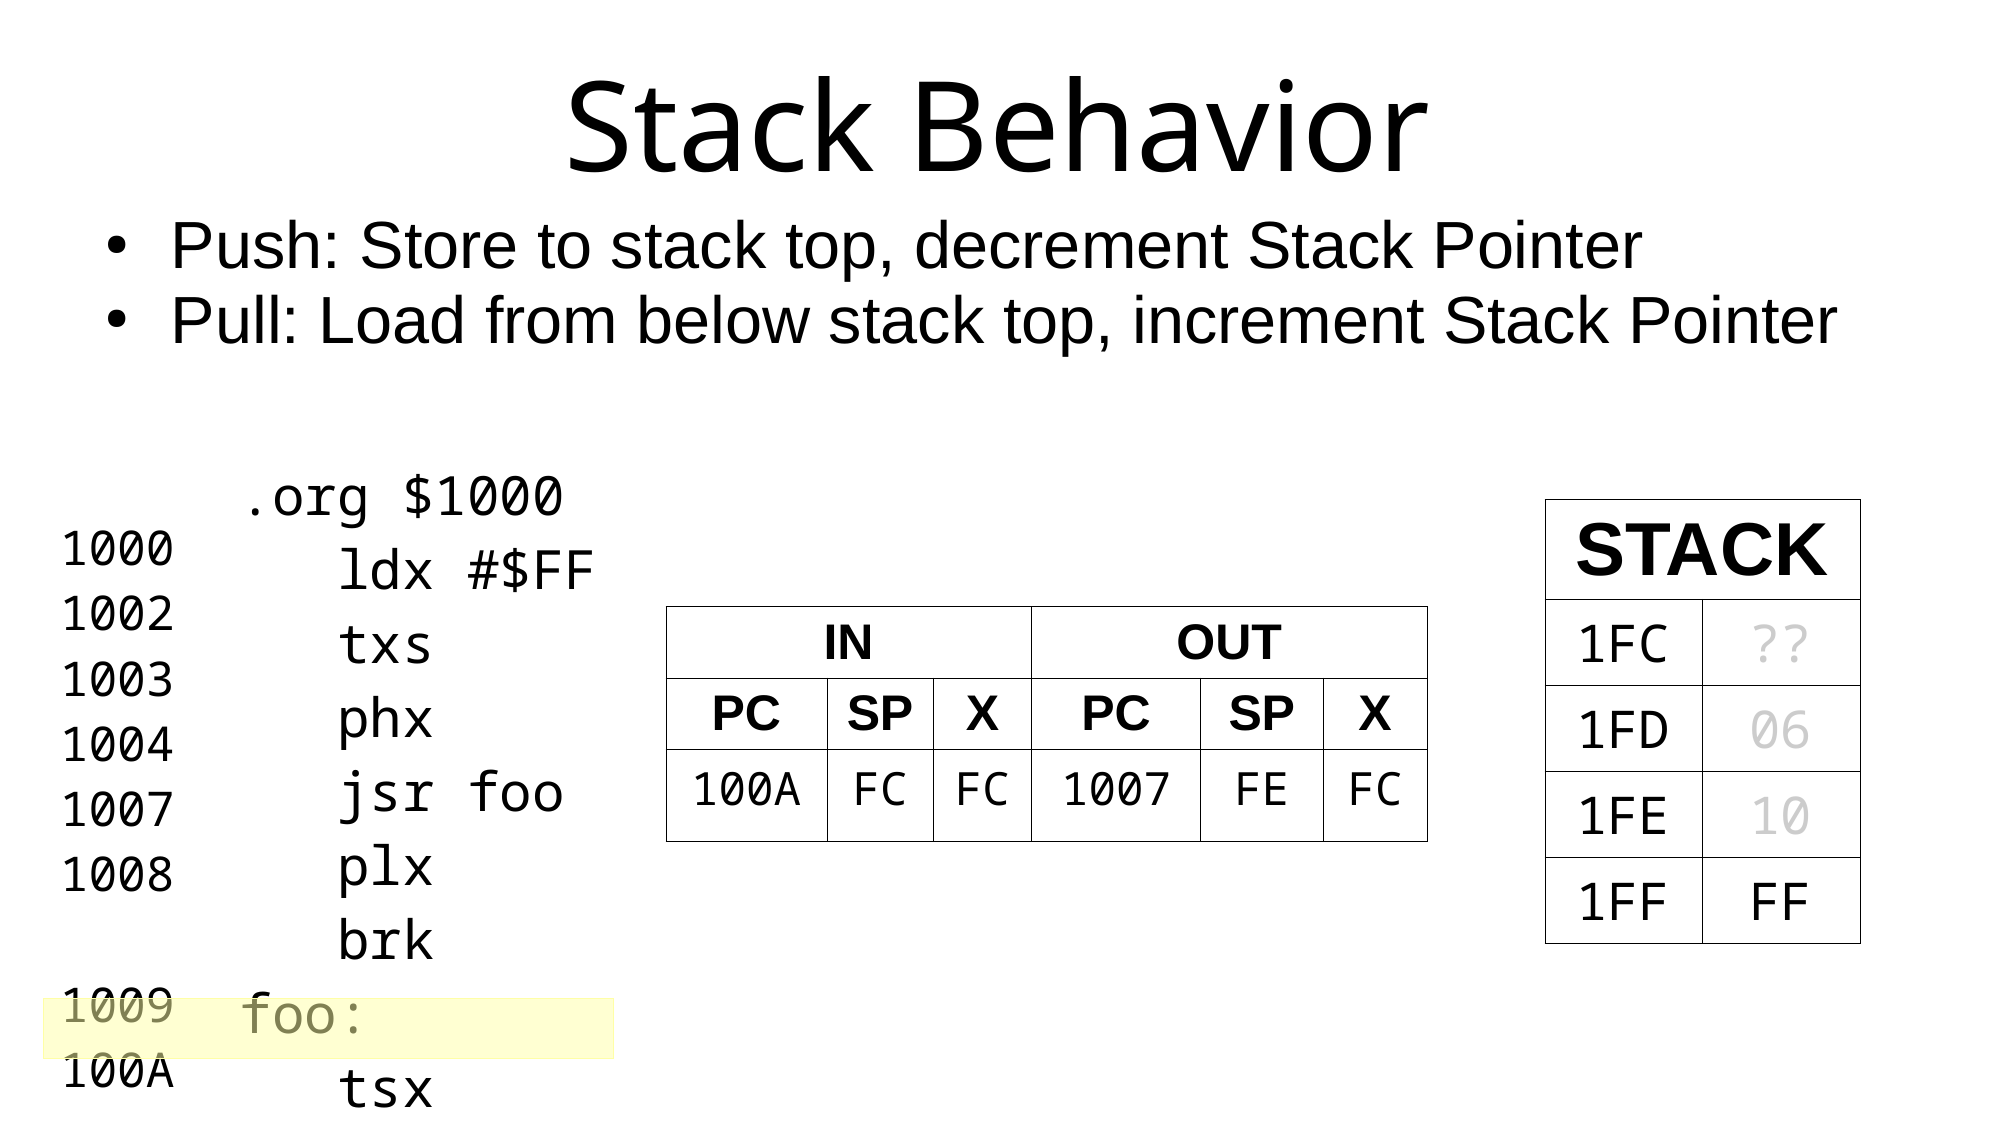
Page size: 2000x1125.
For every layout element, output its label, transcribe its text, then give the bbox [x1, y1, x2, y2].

table_cell 1007 [1032, 750, 1200, 841]
table_cell PC [1032, 679, 1200, 749]
table_header OUT [1032, 607, 1427, 678]
table_cell 1FF [1546, 858, 1702, 943]
table_header STACK [1546, 500, 1860, 599]
table_cell FC [1324, 750, 1427, 841]
table_cell 10 [1703, 772, 1860, 857]
table_cell 1FC [1546, 600, 1702, 685]
table_cell FF [1703, 858, 1860, 943]
table_cell 06 [1703, 686, 1860, 771]
table_cell 1FD [1546, 686, 1702, 771]
text_box .org $1000 ldx #$FF txs phx jsr foo plx brk foo: tsx rts [225, 450, 782, 1075]
table_cell PC [667, 679, 827, 749]
title Stack Behavior [30, 22, 1966, 240]
table_cell ?? [1703, 600, 1860, 685]
table_cell SP [828, 679, 933, 749]
text_box Push: Store to stack top, decrement Stack Pointer Pull: Load from below stack top, increment Stack Pointer [90, 201, 1856, 366]
text_box 1000 1002 1003 1004 1007 1008 1009 100A [45, 506, 226, 998]
table_cell FE [1201, 750, 1323, 841]
table_cell FC [828, 750, 933, 841]
table_cell X [1324, 679, 1427, 749]
table_cell X [934, 679, 1031, 749]
table_cell 1FE [1546, 772, 1702, 857]
table_cell FC [934, 750, 1031, 841]
table_cell SP [1201, 679, 1323, 749]
table_cell 100A [667, 750, 827, 841]
text_box [43, 998, 614, 1059]
table_header IN [667, 607, 1031, 678]
text_box 1000 1002 1003 1004 1007 1008 1009 100A [45, 1059, 226, 1077]
